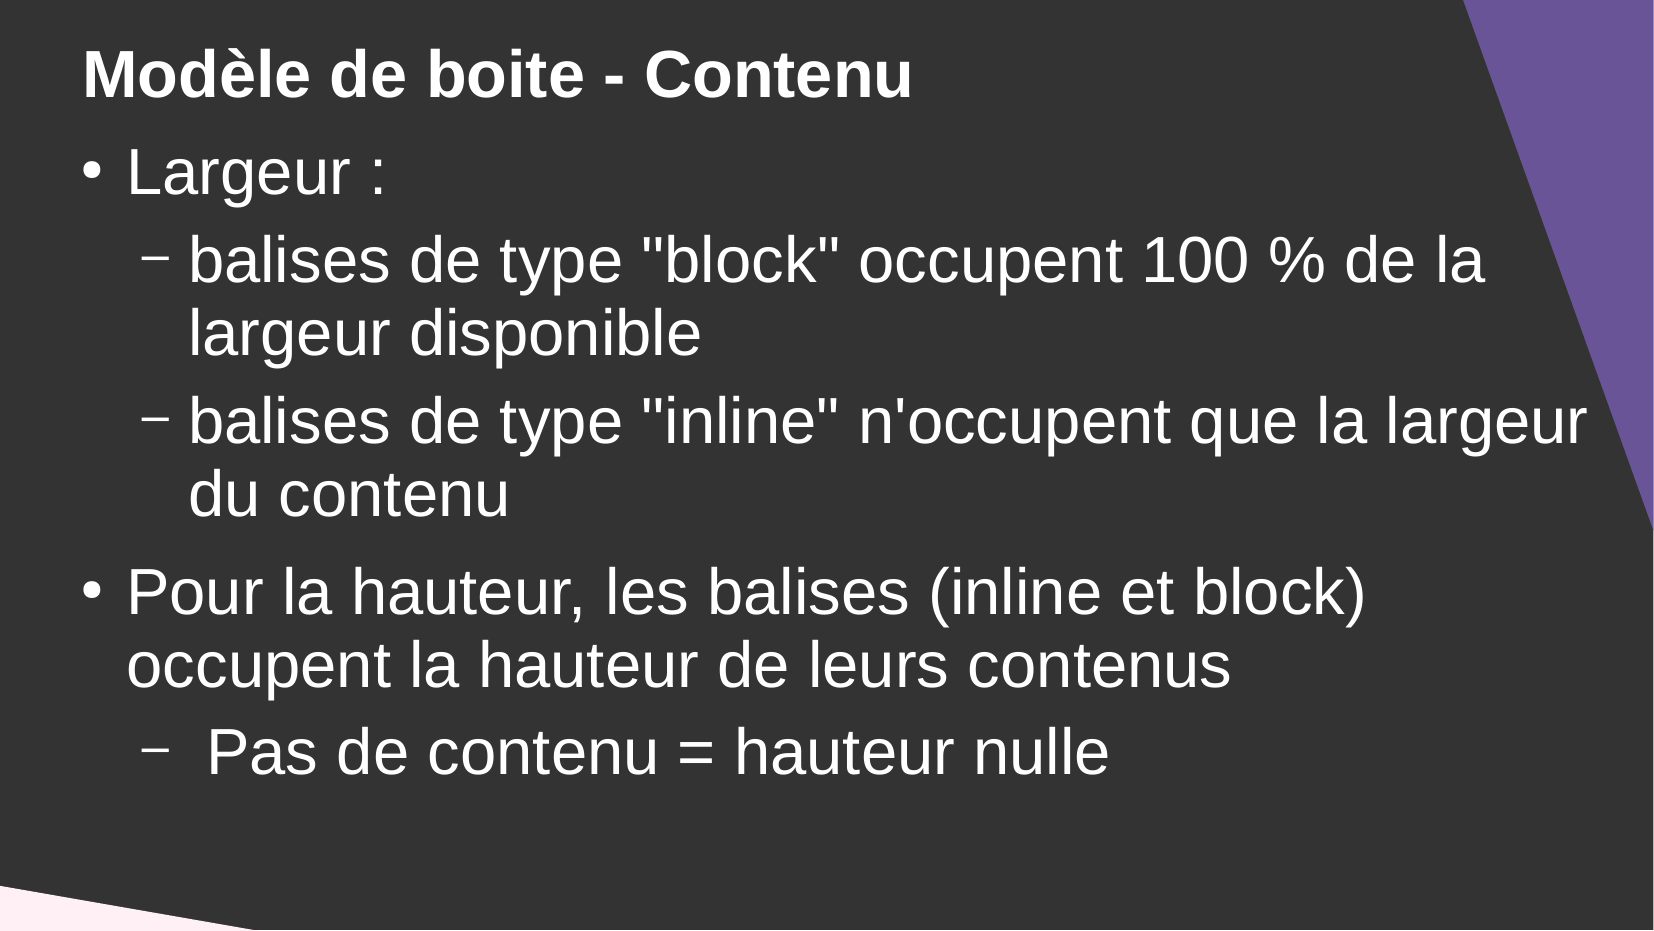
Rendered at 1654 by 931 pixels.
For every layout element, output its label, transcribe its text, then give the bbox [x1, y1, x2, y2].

list Largeur : balises de type "block" occupent 100 % de la largeur disponible balises de type "inline" n'occupent que la largeur du contenu Pour la hauteur, les balises (inline et block) occupent la hauteur de leurs contenus Pas de contenu = hauteur nulle [64, 135, 1604, 798]
title Modèle de boite - Contenu [82, 37, 1394, 112]
text_box [0, 885, 260, 931]
text_box [1463, 0, 1654, 533]
